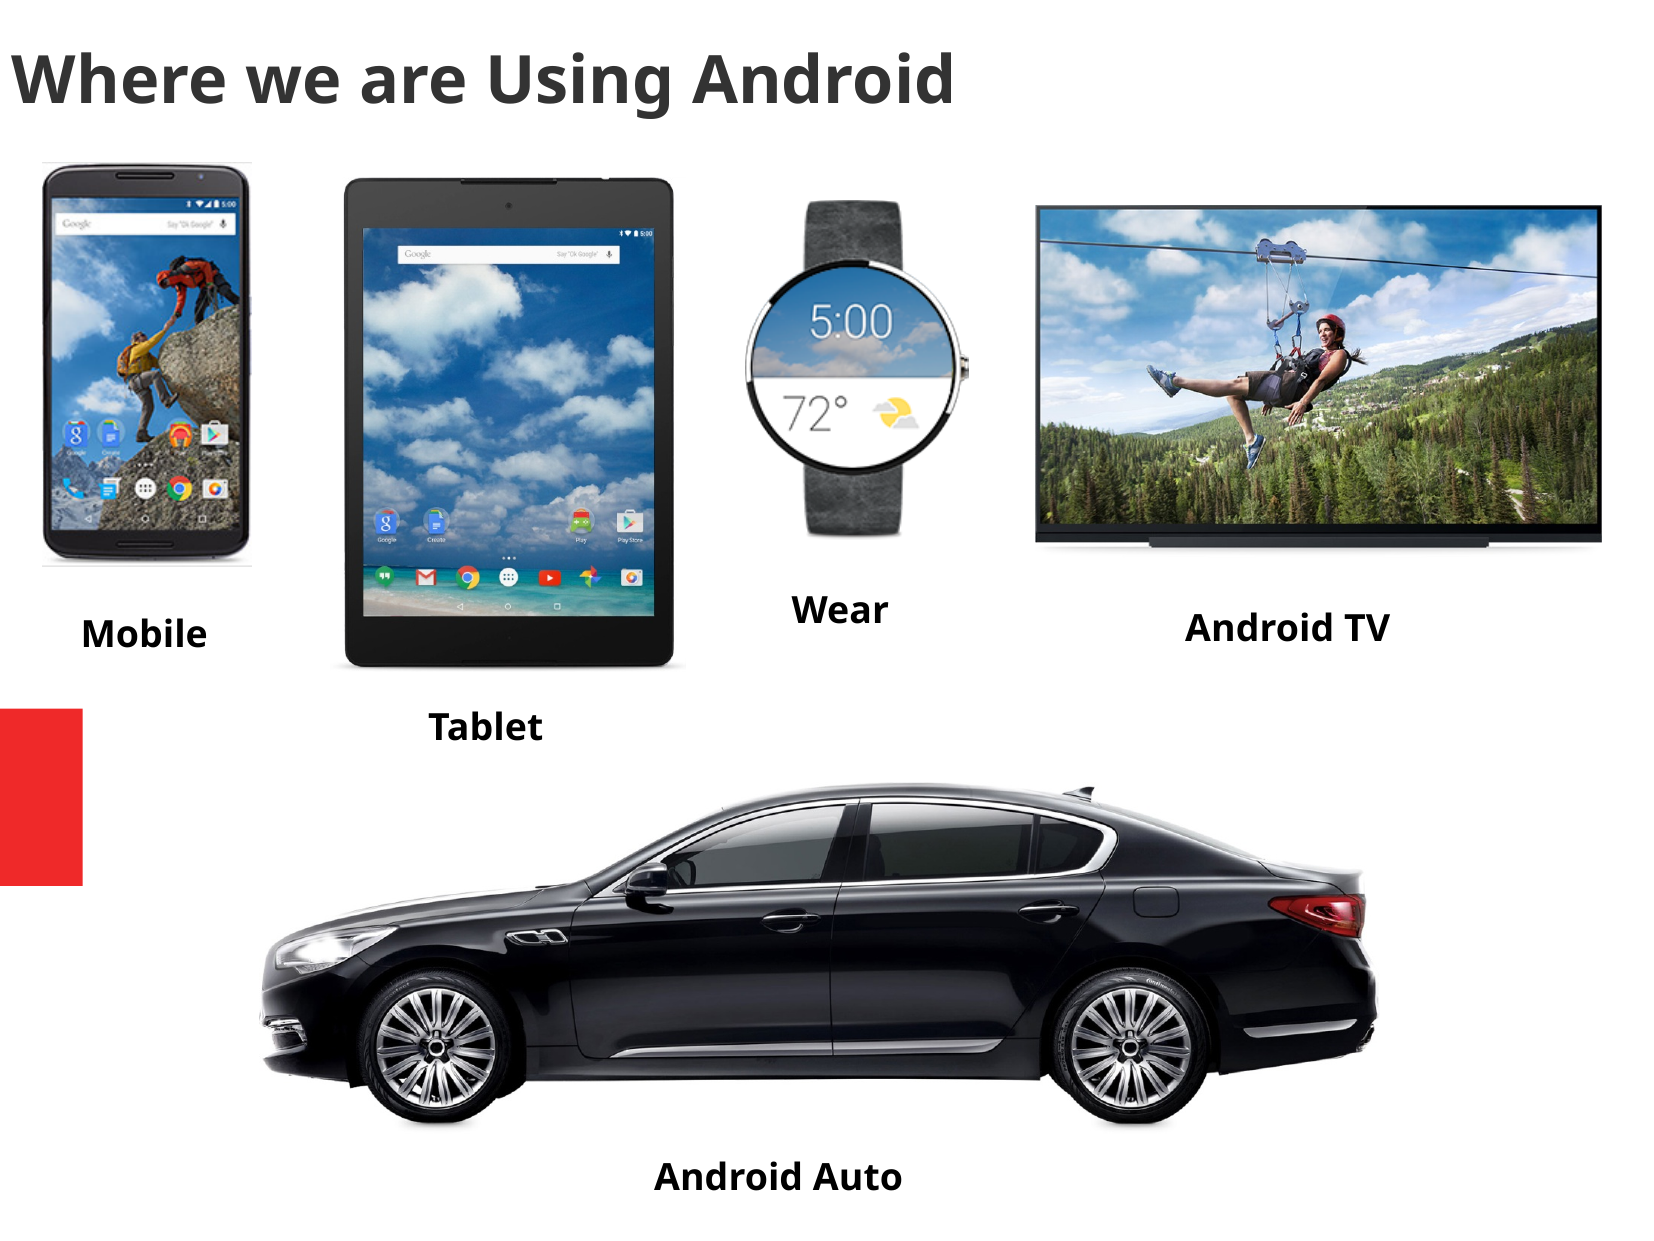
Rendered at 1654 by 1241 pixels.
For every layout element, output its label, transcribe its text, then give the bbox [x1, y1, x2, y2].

picture [745, 200, 969, 540]
text_box Tablet [413, 696, 609, 756]
text_box Wear [776, 578, 934, 639]
title Where we are Using Android [11, 11, 1418, 142]
text_box Android Auto [639, 1145, 1004, 1206]
picture [330, 177, 686, 672]
picture [1035, 205, 1602, 558]
picture [259, 782, 1380, 1134]
text_box Mobile [65, 602, 249, 663]
picture [42, 162, 252, 567]
text_box Android TV [1170, 596, 1477, 657]
